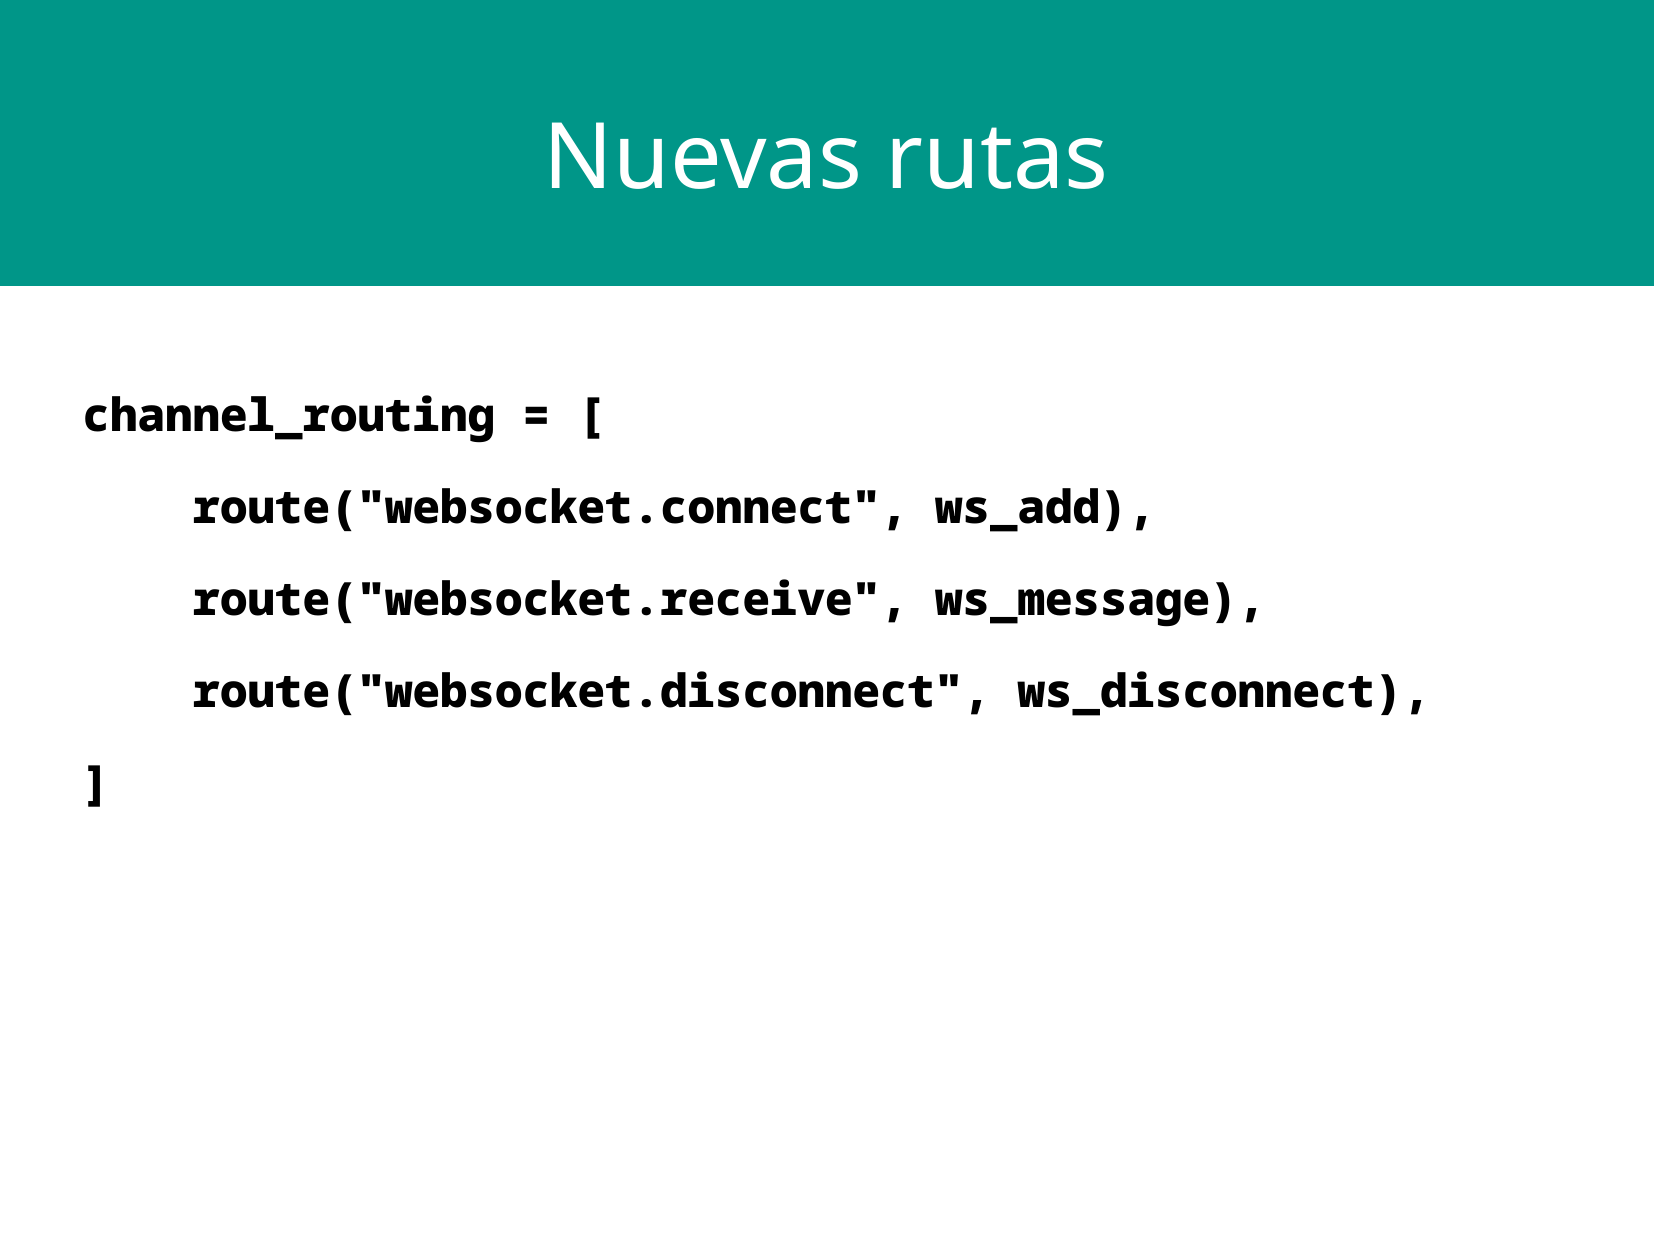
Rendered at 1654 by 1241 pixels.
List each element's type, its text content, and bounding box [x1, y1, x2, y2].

list channel_routing = [ route("websocket.connect", ws_add), route("websocket.receive", ws_message), route("websocket.disconnect", ws_disconnect), ] [82, 290, 1571, 1010]
title Nuevas rutas [82, 49, 1571, 257]
